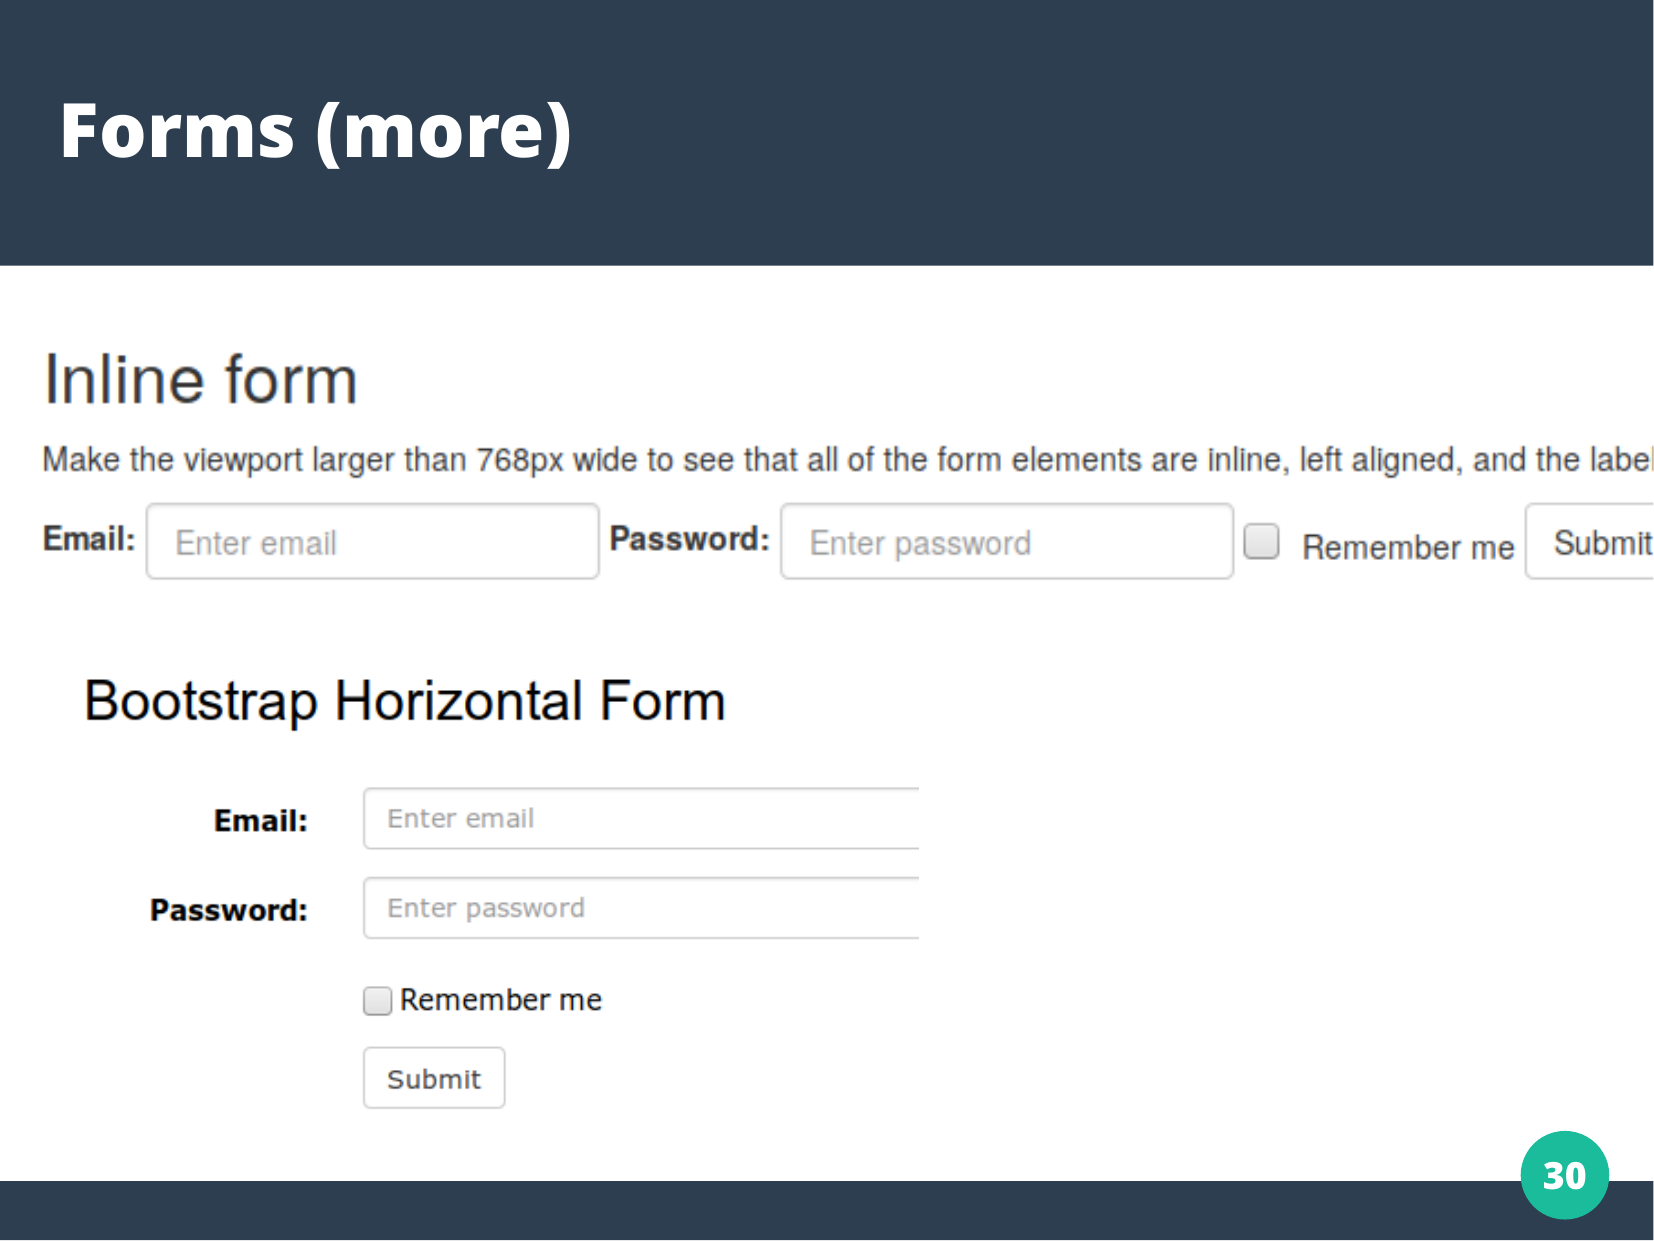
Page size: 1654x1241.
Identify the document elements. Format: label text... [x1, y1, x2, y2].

title Forms (more) [59, 49, 1595, 207]
picture [0, 329, 1654, 621]
picture [73, 649, 919, 1123]
